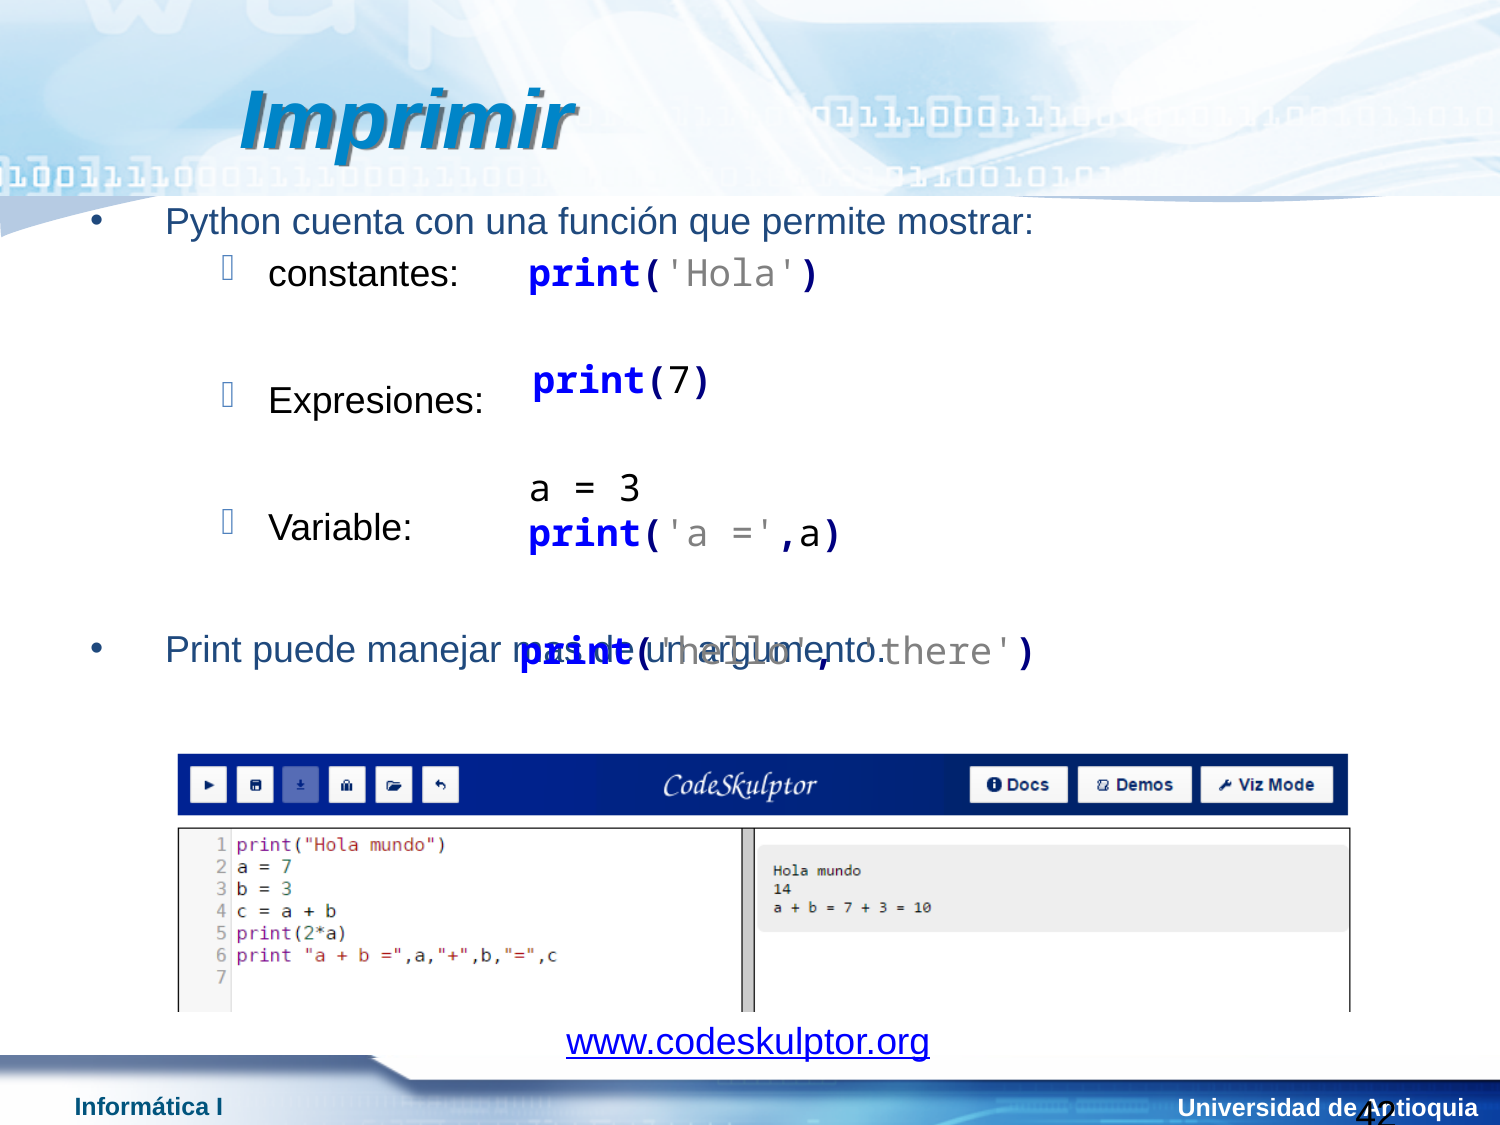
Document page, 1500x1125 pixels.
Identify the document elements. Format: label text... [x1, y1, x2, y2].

picture [0, 1055, 1500, 1125]
text_box a = 3 print('a =',a) [513, 456, 859, 562]
text_box www.codeskulptor.org [551, 1009, 946, 1070]
picture [1332, 1105, 1337, 1114]
text_box print('Hola') [513, 242, 859, 302]
slide_number <número> [1340, 1082, 1500, 1125]
text_box print(7) [518, 348, 751, 409]
text_box print('hello', 'there') [505, 619, 1075, 680]
picture [0, 0, 1500, 196]
picture [171, 750, 1353, 1012]
list Python cuenta con una función que permite mostrar: constantes: Expresiones: Variable: Print puede manejar mas de un argumento. [75, 189, 1425, 1000]
title Imprimir [224, 57, 1438, 150]
